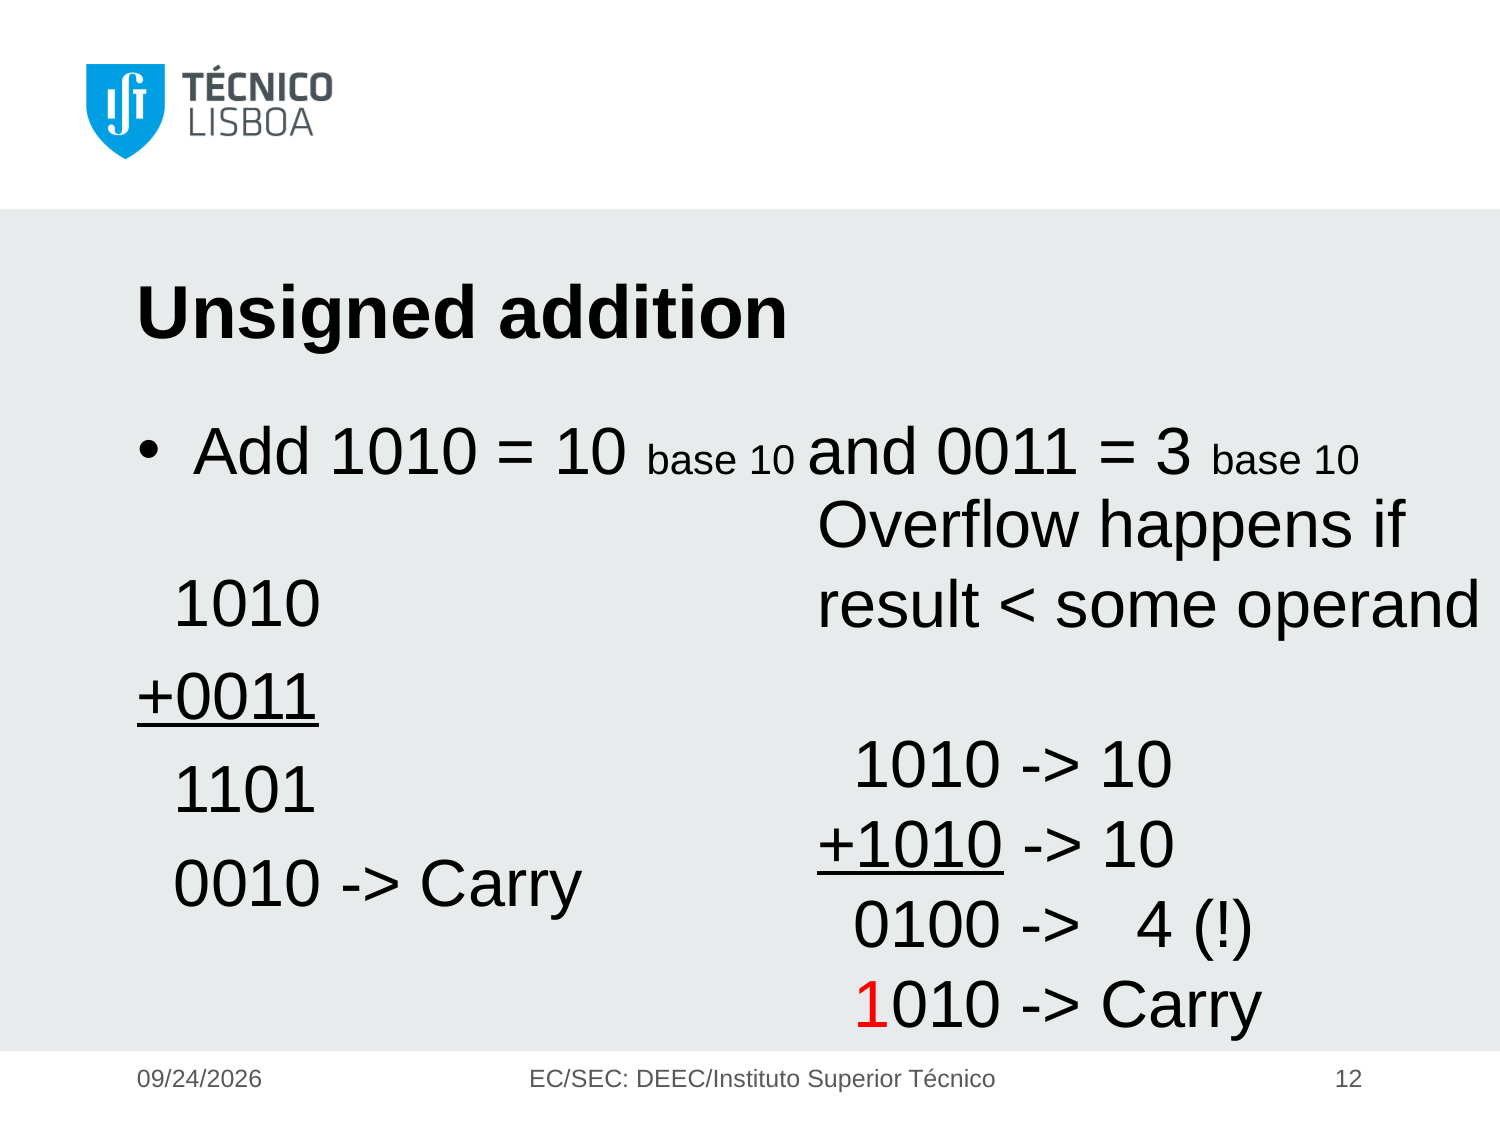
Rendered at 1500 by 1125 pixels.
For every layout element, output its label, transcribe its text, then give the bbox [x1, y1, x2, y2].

slide_number 10/09/2018 [121, 1052, 425, 1103]
title Unsigned addition [121, 237, 1378, 381]
footer EC/SEC: DEEC/Instituto Superior Técnico [512, 1052, 1021, 1103]
picture [0, 0, 1500, 1125]
slide_number 1 [1077, 1052, 1378, 1103]
text_box Overflow happens if result < some operand 1010 -> 10 +1010 -> 10 0100 -> 4 (!) 1010 -> Carry [802, 473, 1497, 1048]
list Add 1010 = 10 base 10 and 0011 = 3 base 10 1010 +0011 1101 0010 -> Carry [121, 400, 1378, 1005]
